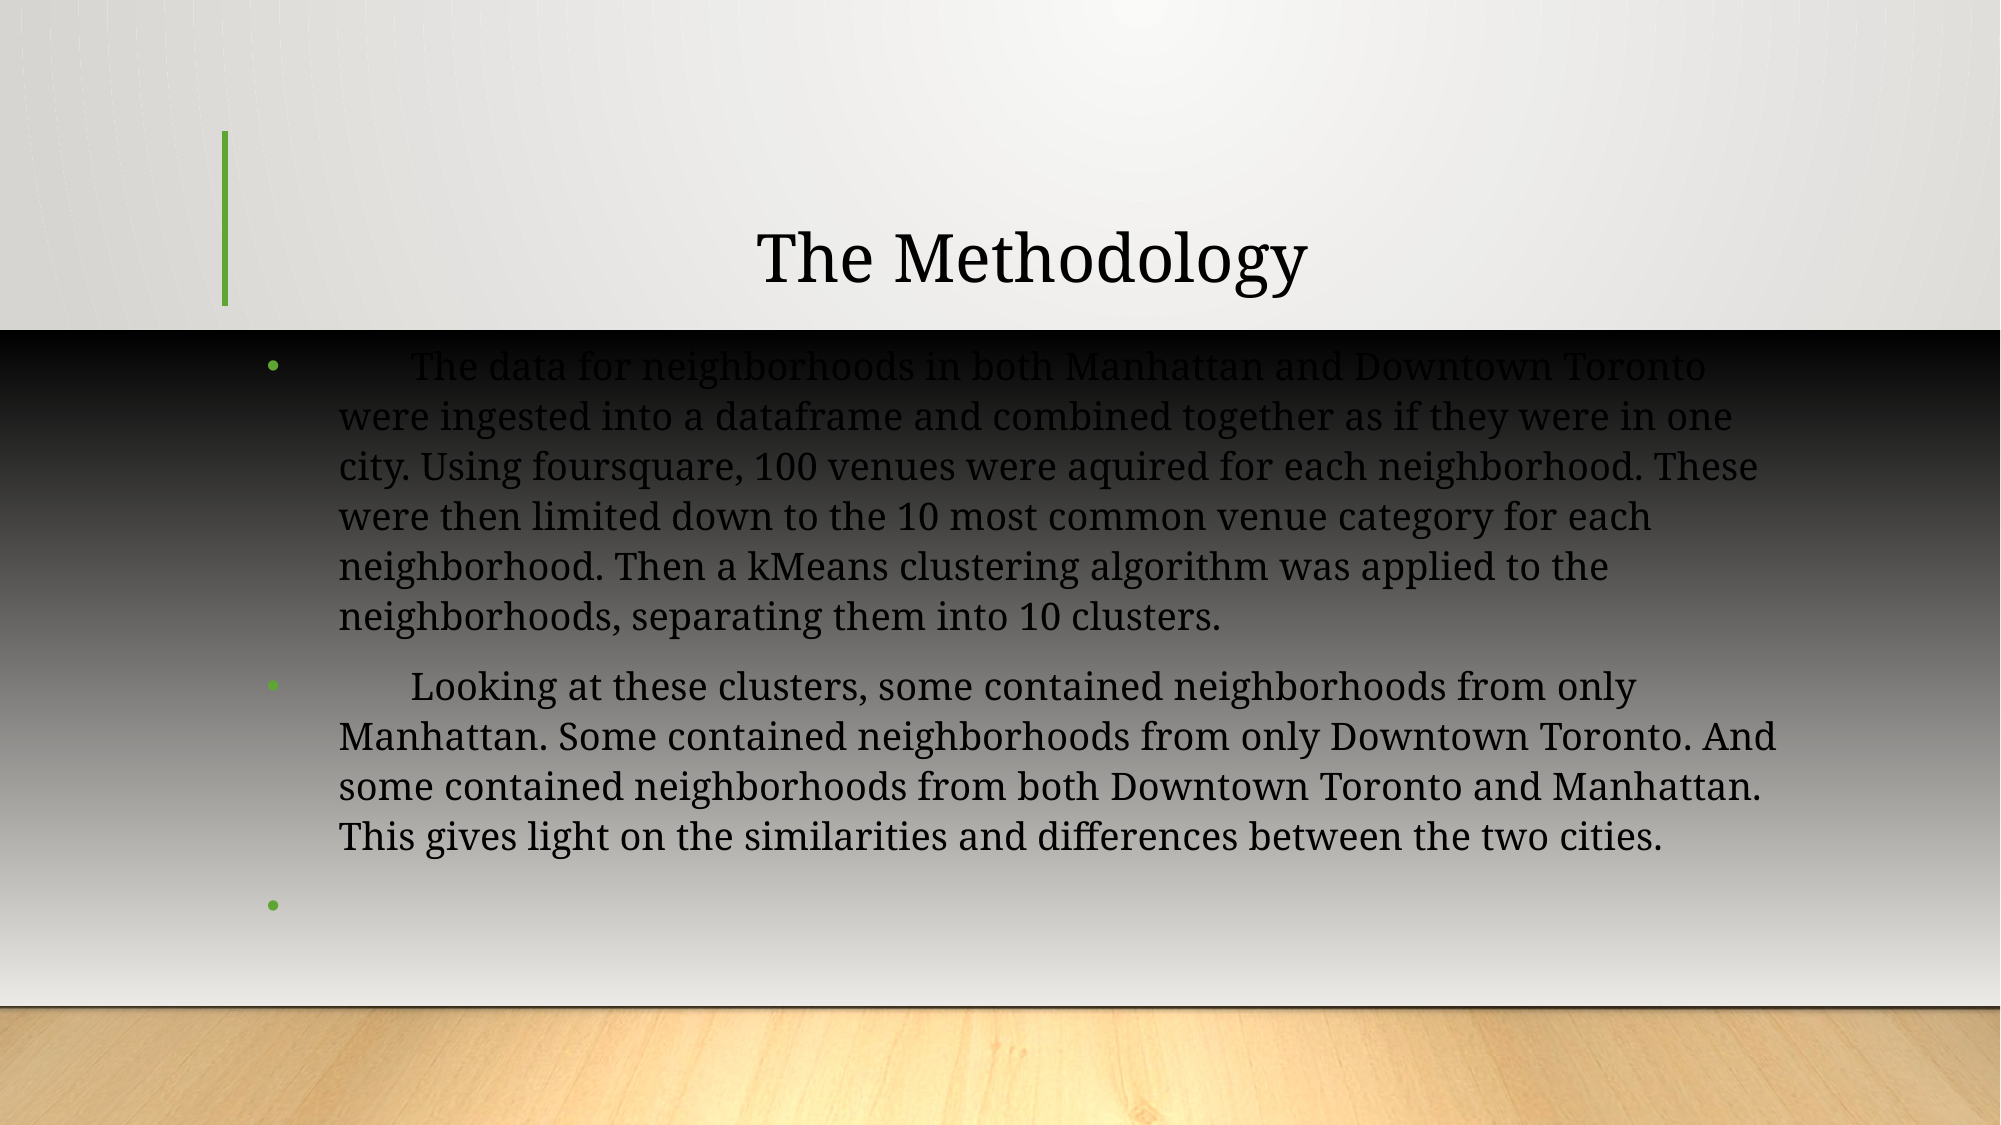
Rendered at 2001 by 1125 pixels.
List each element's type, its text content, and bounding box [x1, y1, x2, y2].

list The data for neighborhoods in both Manhattan and Downtown Toronto were ingested into a dataframe and combined together as if they were in one city. Using foursquare, 100 venues were aquired for each neighborhood. These were then limited down to the 10 most common venue category for each neighborhood. Then a kMeans clustering algorithm was applied to the neighborhoods, separating them into 10 clusters. Looking at these clusters, some contained neighborhoods from only Manhattan. Some contained neighborhoods from only Downtown Toronto. And some contained neighborhoods from both Downtown Toronto and Manhattan. This gives light on the similarities and differences between the two cities. [251, 330, 1814, 897]
title The Methodology [251, 131, 1814, 305]
